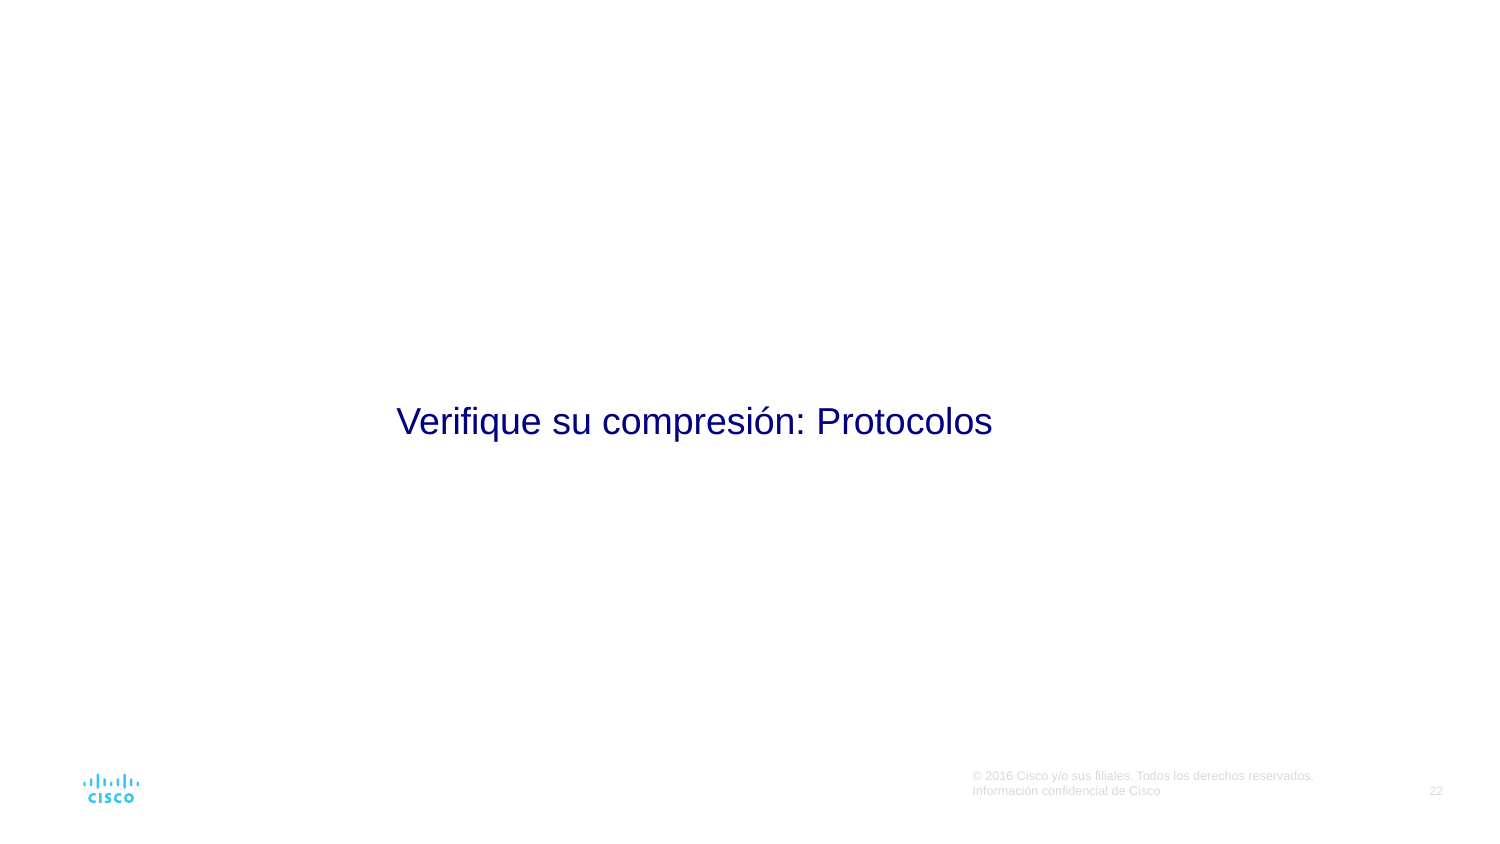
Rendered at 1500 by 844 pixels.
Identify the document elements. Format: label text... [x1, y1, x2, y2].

text_box Verifique su compresión: Protocolos [381, 393, 1178, 464]
